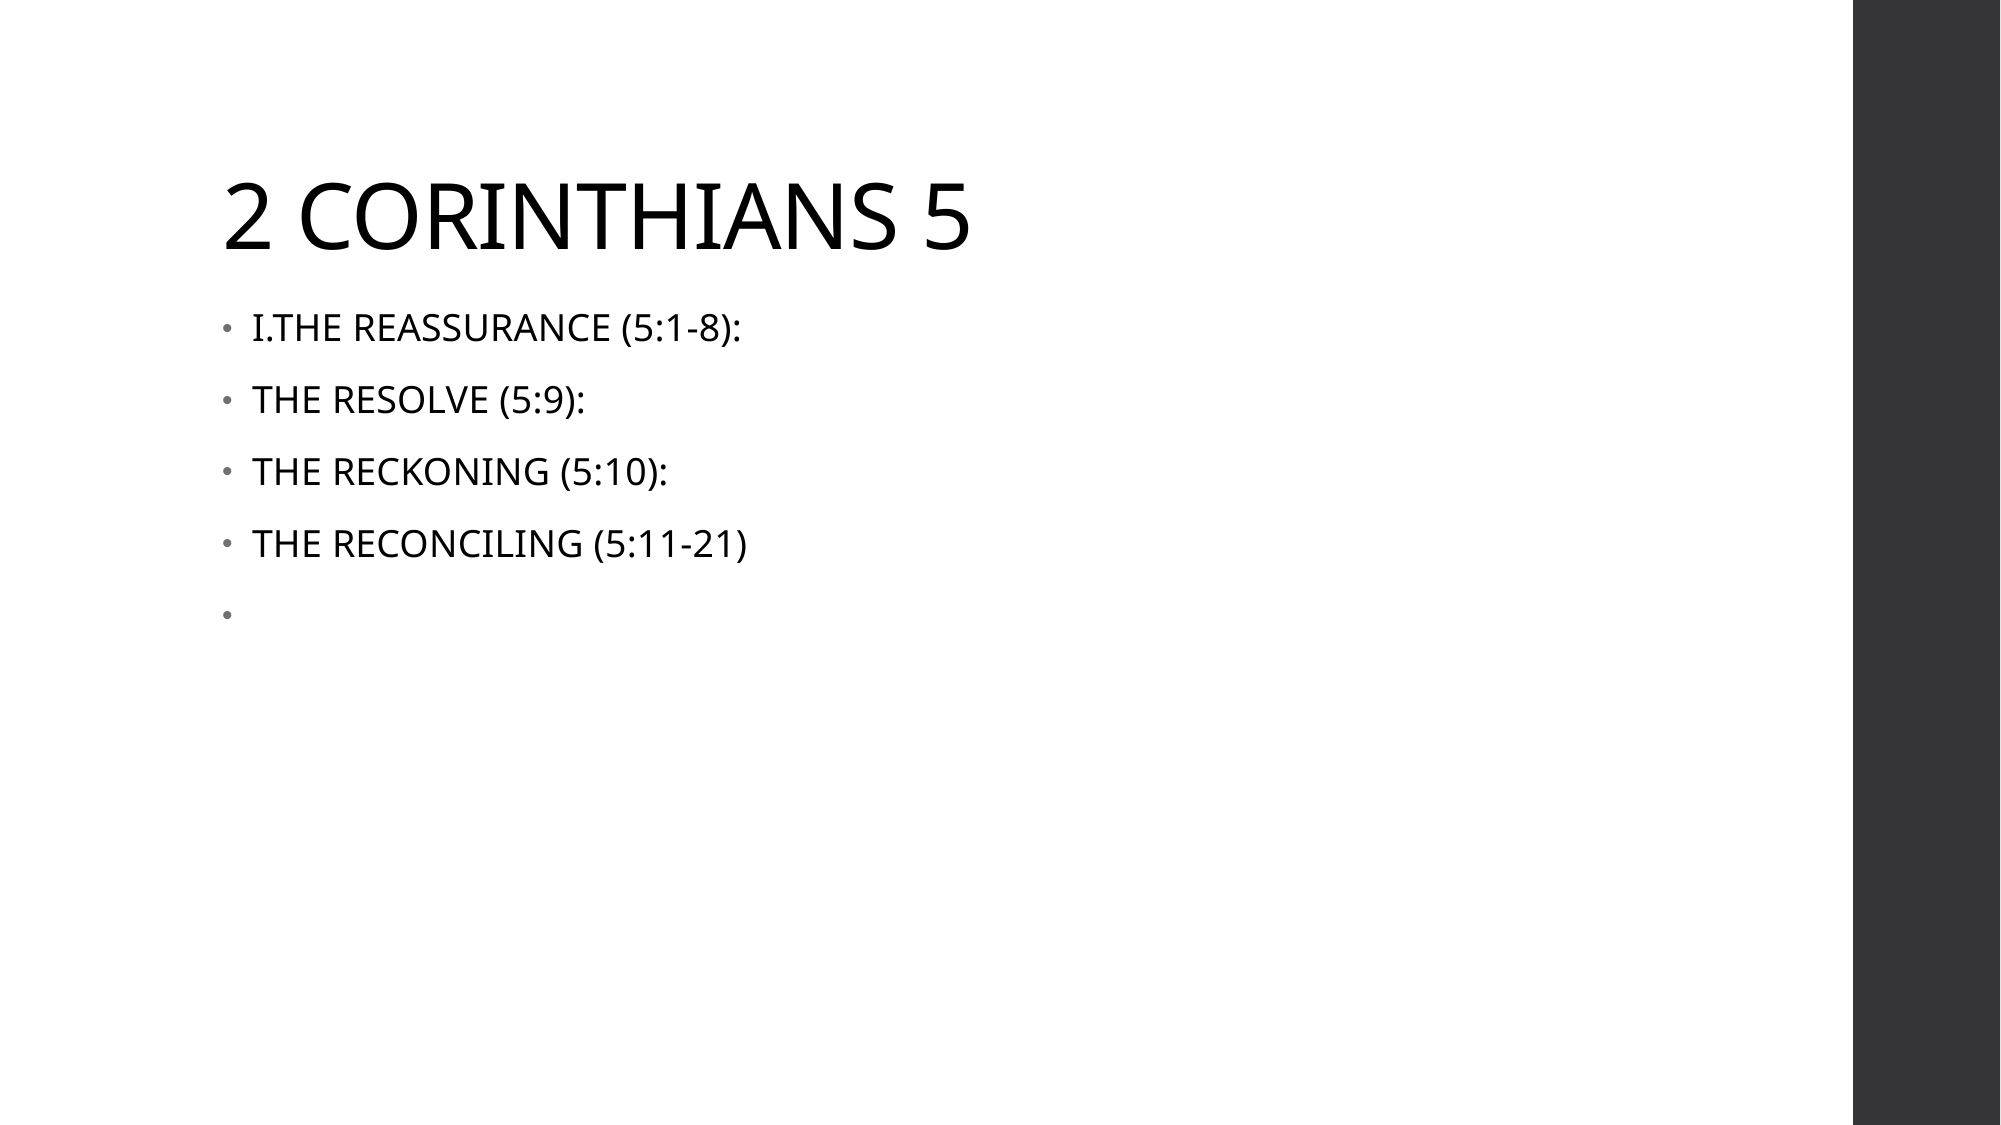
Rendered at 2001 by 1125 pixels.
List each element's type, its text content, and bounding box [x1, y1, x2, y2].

title 2 CORINTHIANS 5 [206, 60, 1797, 278]
list I.THE REASSURANCE (5:1-8): THE RESOLVE (5:9): THE RECKONING (5:10): THE RECONCILING (5:11-21) [206, 299, 1617, 1014]
